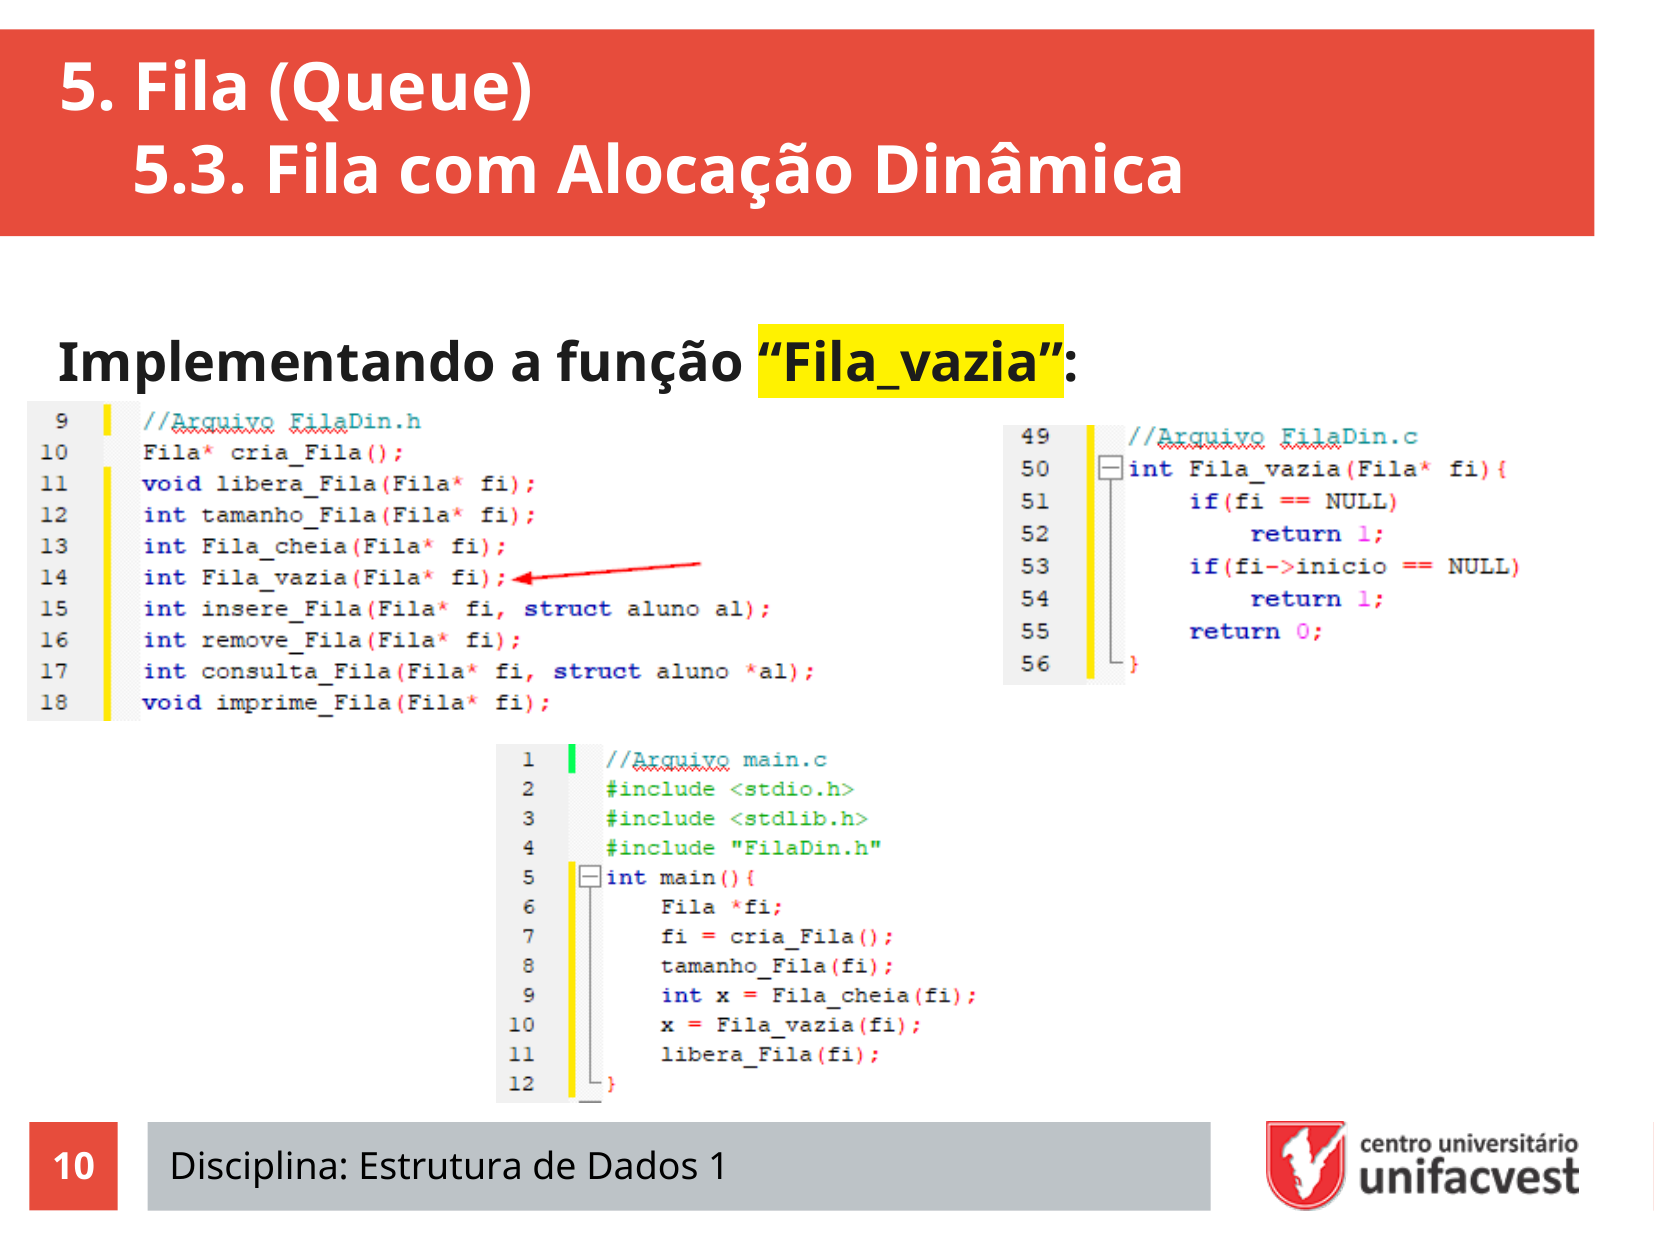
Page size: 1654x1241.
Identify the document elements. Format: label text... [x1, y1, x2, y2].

text_box [1238, 1120, 1654, 1212]
list Implementando a função “Fila_vazia”: [59, 324, 1566, 1093]
picture [496, 744, 1004, 1103]
picture [27, 401, 827, 721]
title 5. Fila (Queue) 5.3. Fila com Alocação Dinâmica [59, 59, 1595, 207]
picture [1266, 1121, 1579, 1211]
text_box Disciplina: Estrutura de Dados 1 [154, 1132, 1205, 1196]
picture [1003, 425, 1535, 686]
